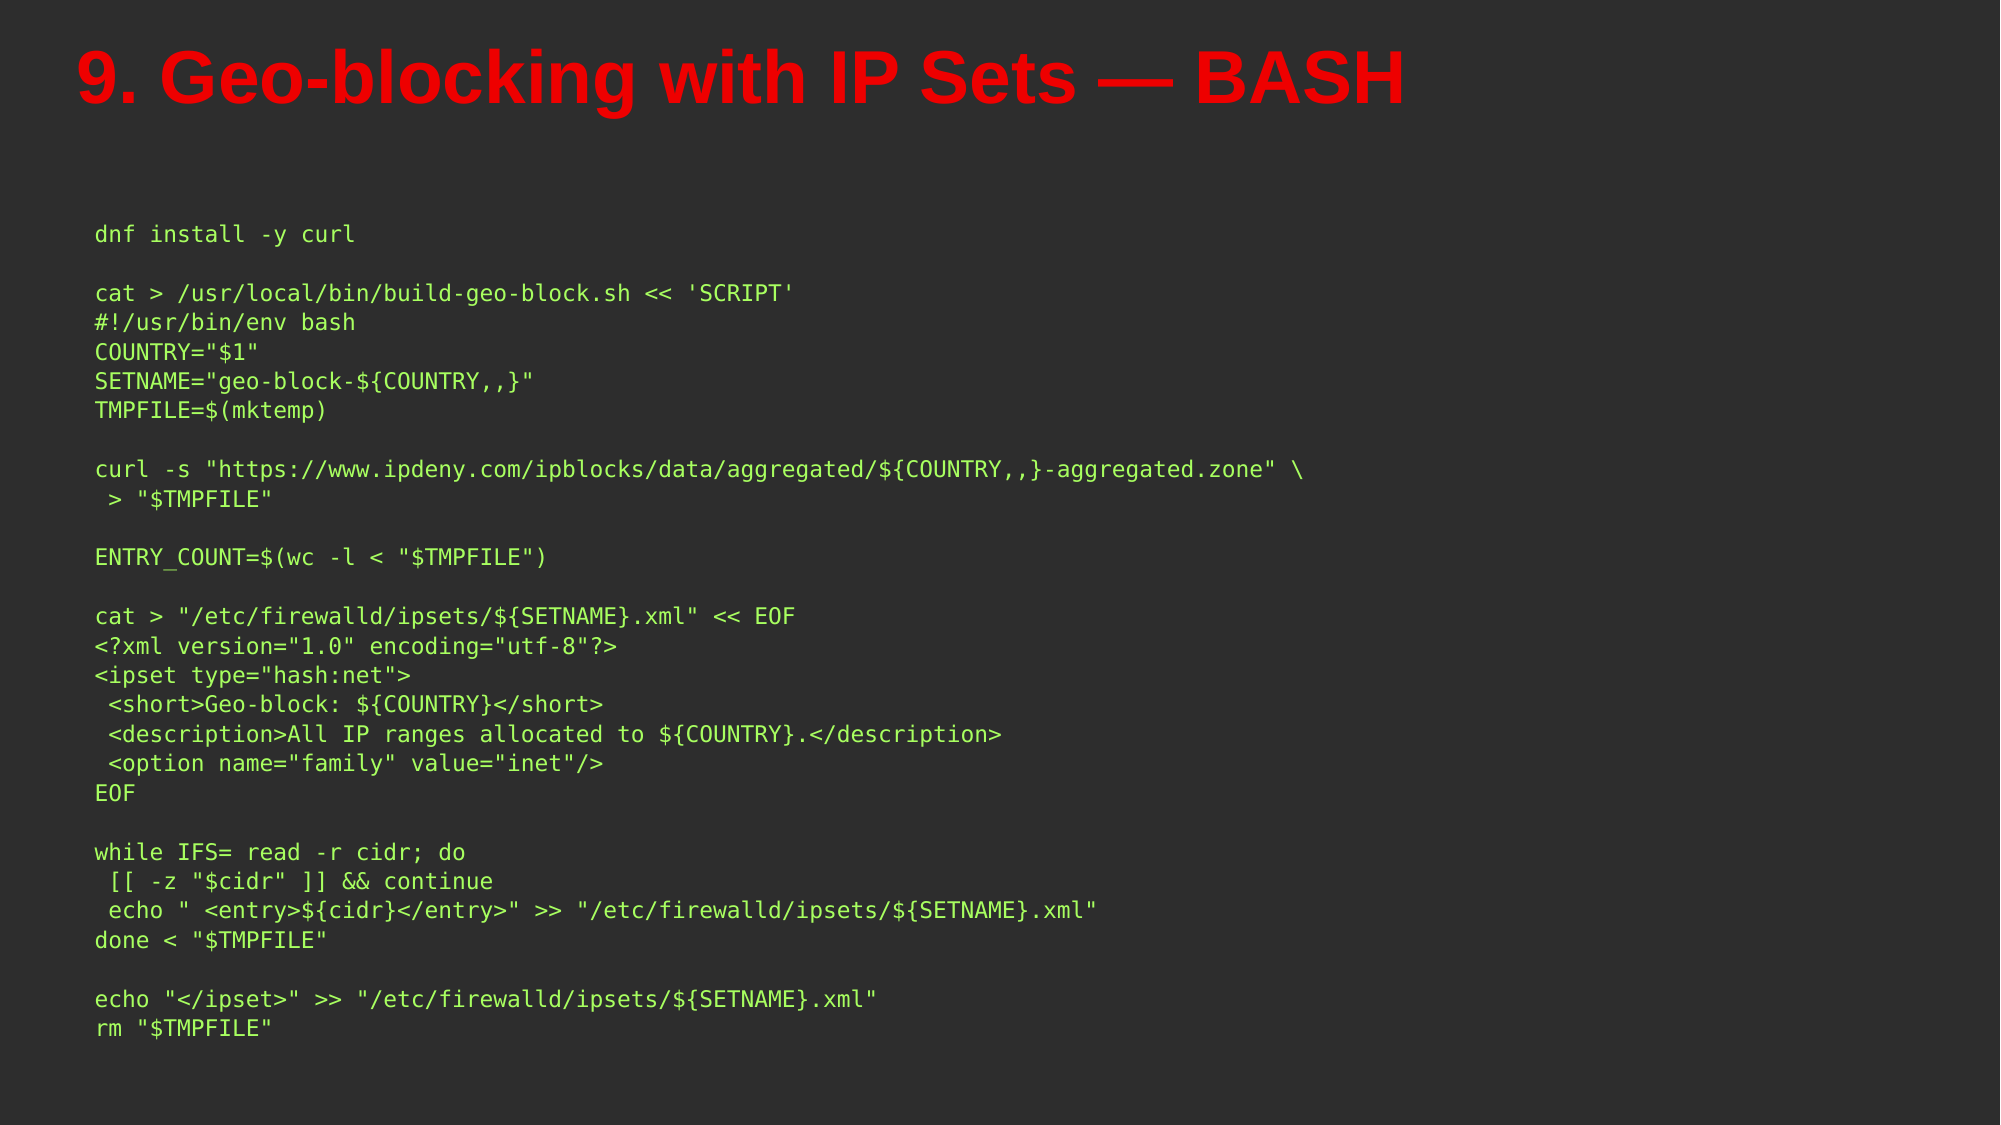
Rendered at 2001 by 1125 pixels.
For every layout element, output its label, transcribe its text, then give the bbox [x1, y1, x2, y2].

text_box dnf install -y curl cat > /usr/local/bin/build-geo-block.sh << 'SCRIPT' #!/usr/bin/env bash COUNTRY="$1" SETNAME="geo-block-${COUNTRY,,}" TMPFILE=$(mktemp) curl -s "https://www.ipdeny.com/ipblocks/data/aggregated/${COUNTRY,,}-aggregated.zone" \ > "$TMPFILE" ENTRY_COUNT=$(wc -l < "$TMPFILE") cat > "/etc/firewalld/ipsets/${SETNAME}.xml" << EOF <?xml version="1.0" encoding="utf-8"?> <ipset type="hash:net"> <short>Geo-block: ${COUNTRY}</short> <description>All IP ranges allocated to ${COUNTRY}.</description> <option name="family" value="inet"/> EOF while IFS= read -r cidr; do [[ -z "$cidr" ]] && continue echo " <entry>${cidr}</entry>" >> "/etc/firewalld/ipsets/${SETNAME}.xml" done < "$TMPFILE" echo "</ipset>" >> "/etc/firewalld/ipsets/${SETNAME}.xml" rm "$TMPFILE" [59, 194, 1942, 1093]
text_box 9. Geo-blocking with IP Sets — BASH [59, 23, 1942, 178]
